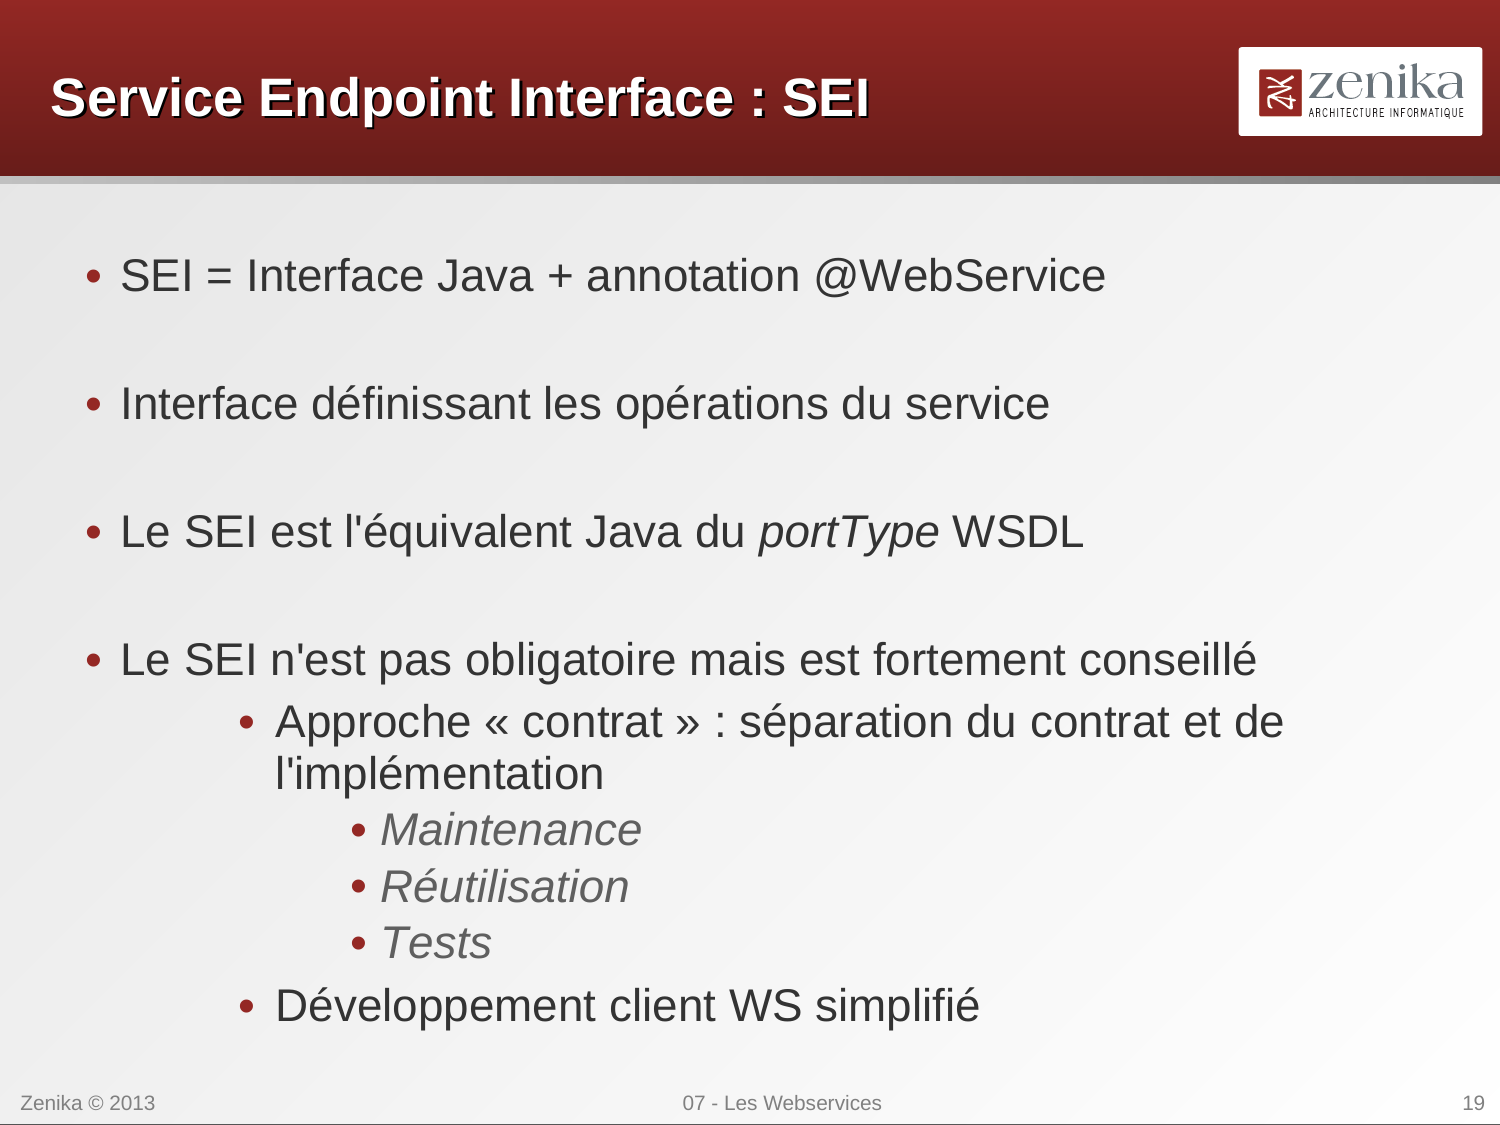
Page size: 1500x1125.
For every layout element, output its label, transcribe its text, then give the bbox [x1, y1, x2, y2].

picture [1257, 58, 1464, 125]
title Service Endpoint Interface : SEI [50, 22, 1206, 172]
list SEI = Interface Java + annotation @WebService Interface définissant les opérations du service Le SEI est l'équivalent Java du portType WSDL Le SEI n'est pas obligatoire mais est fortement conseillé Approche « contrat » : séparation du contrat et de l'implémentation Maintenance Réutilisation Tests Développement client WS simplifié [50, 249, 1435, 1064]
